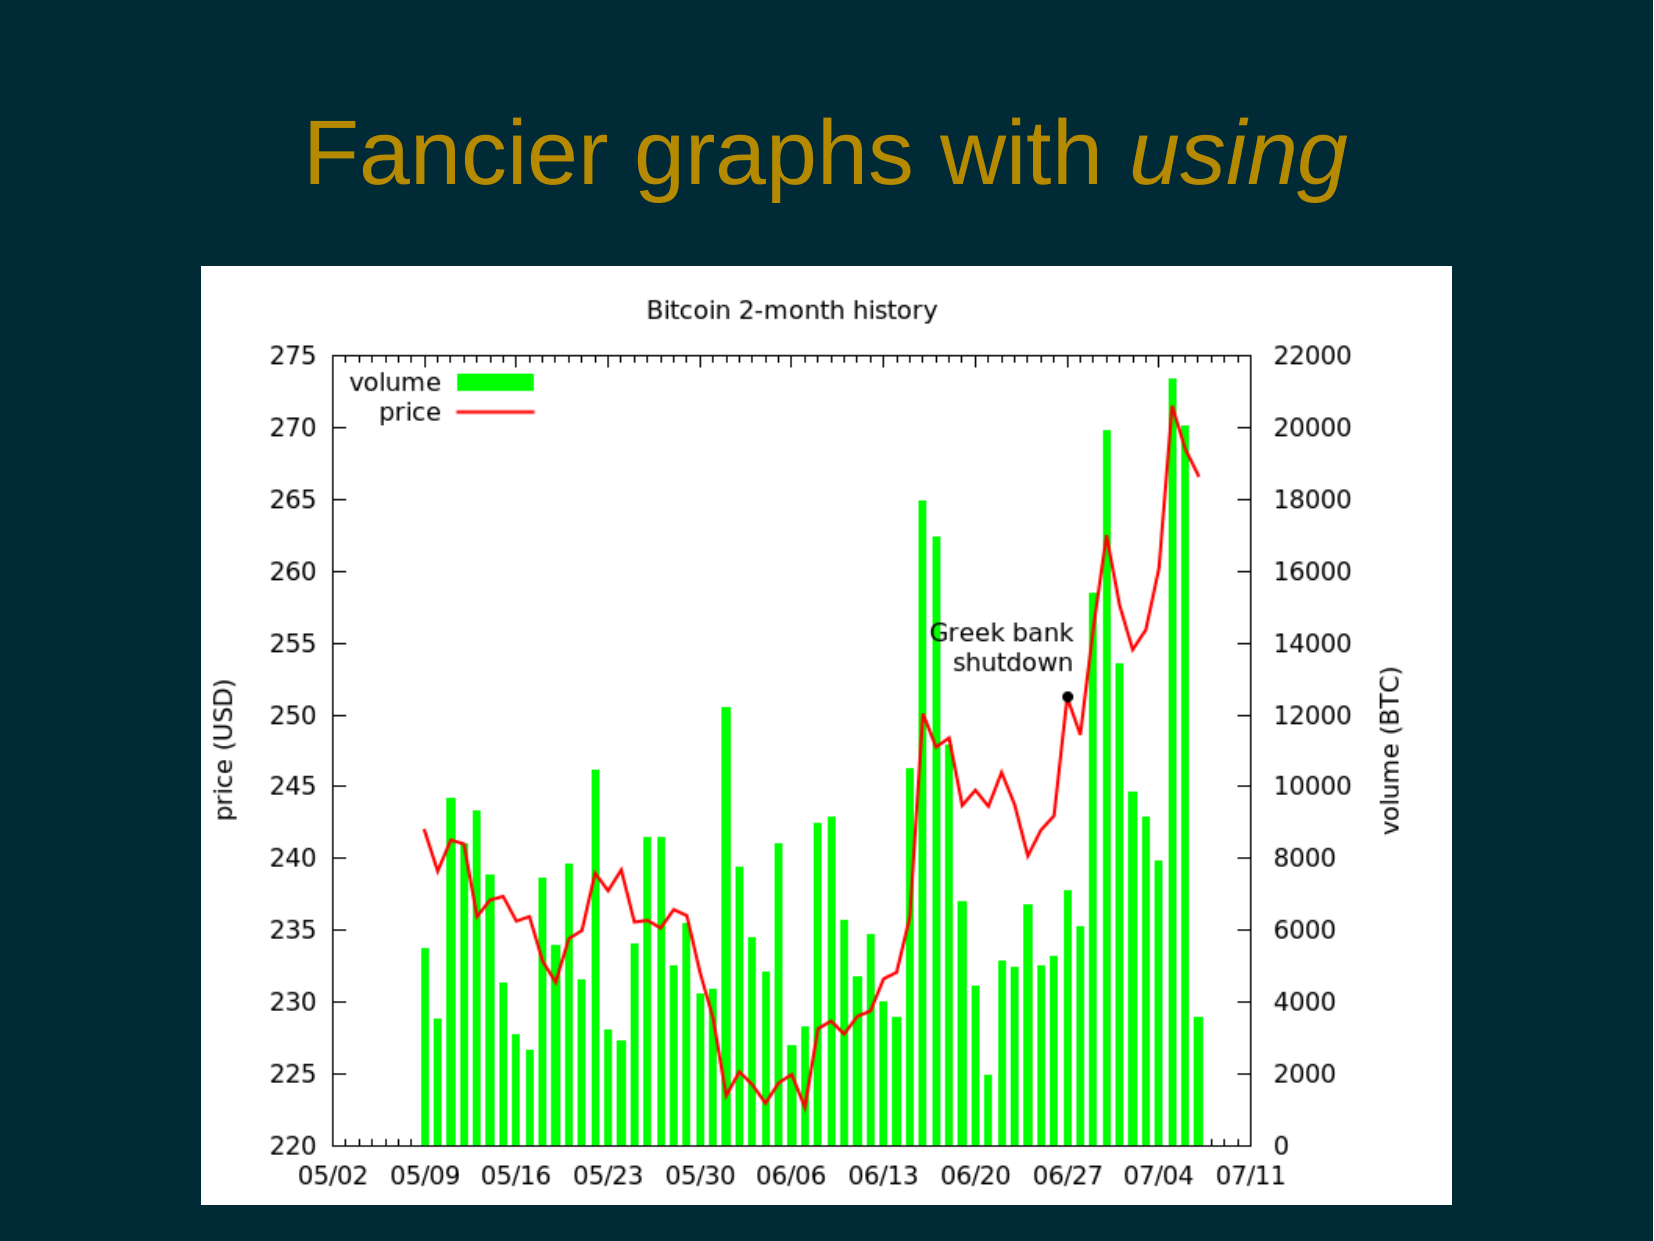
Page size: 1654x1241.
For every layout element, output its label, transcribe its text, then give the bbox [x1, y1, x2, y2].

picture [202, 267, 1451, 1204]
title Fancier graphs with using [82, 49, 1571, 257]
